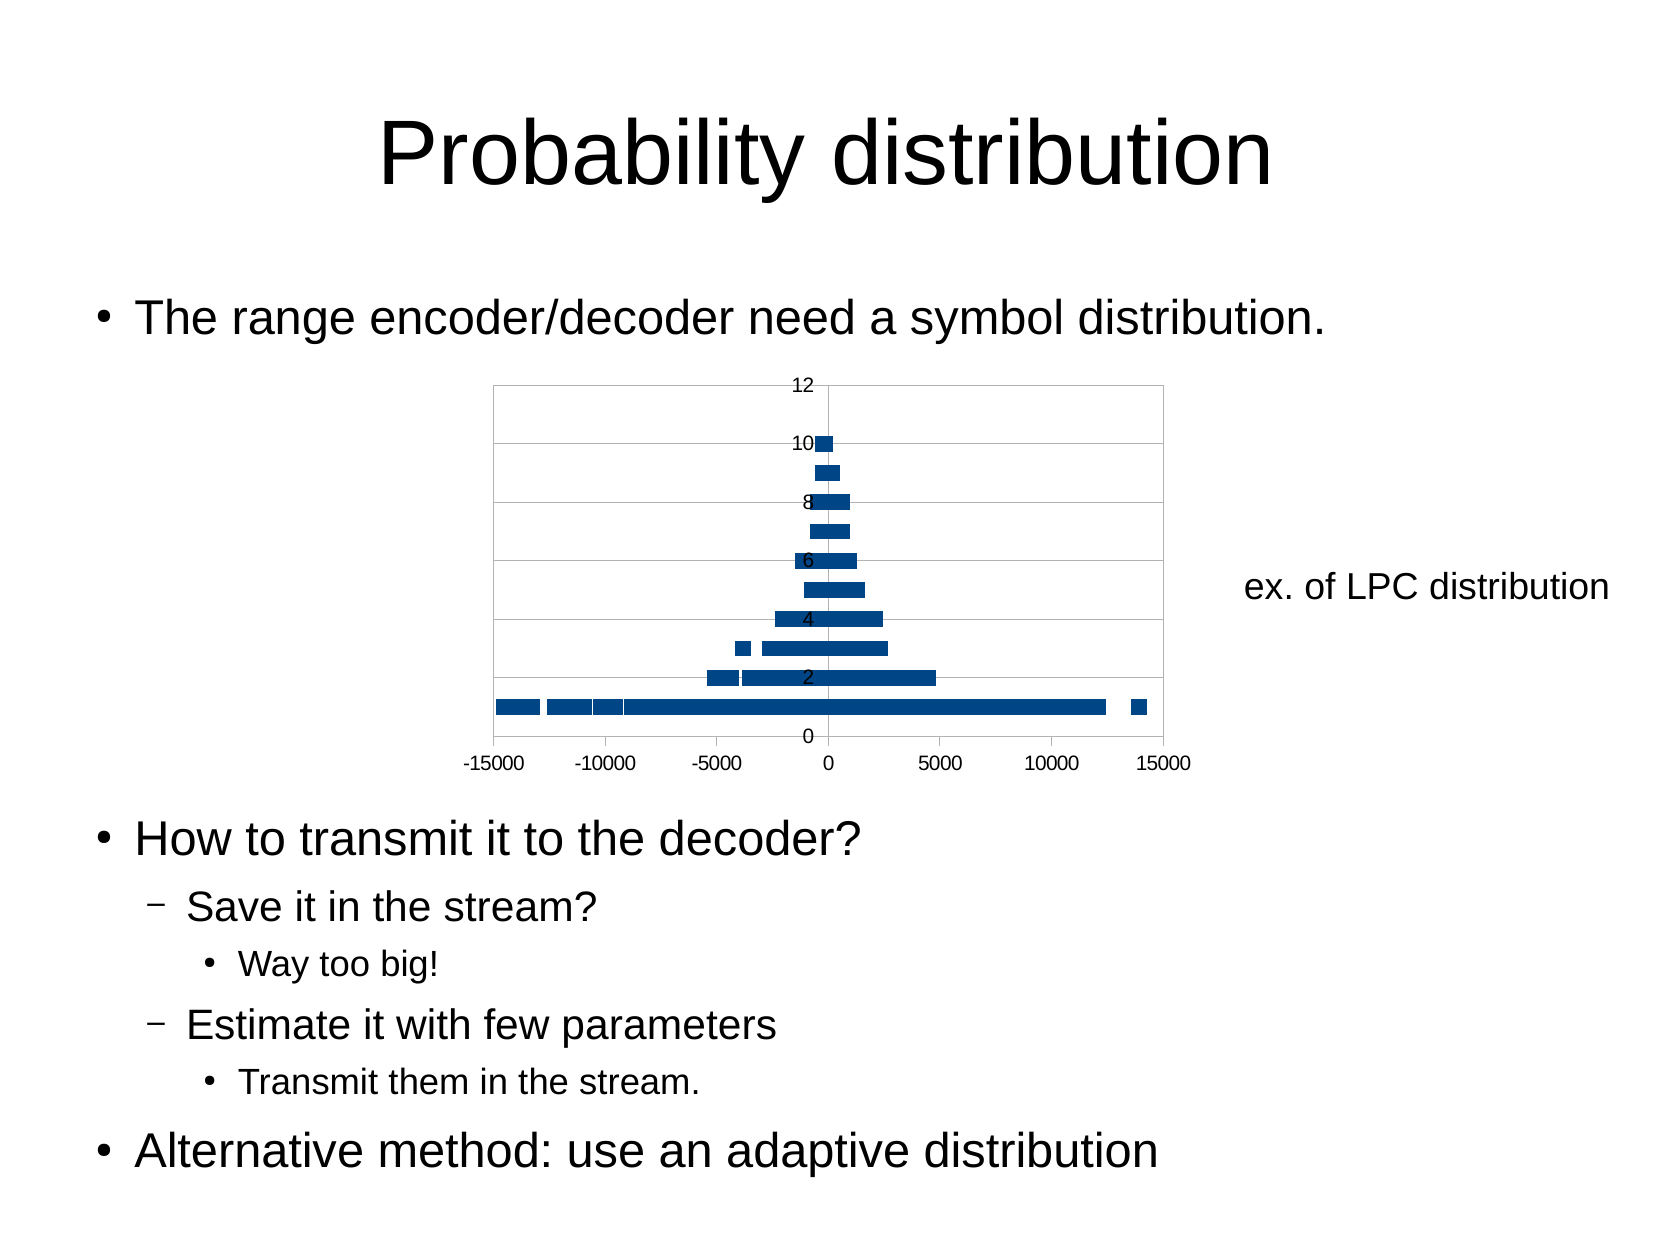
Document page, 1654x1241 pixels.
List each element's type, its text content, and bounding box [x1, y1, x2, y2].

title Probability distribution [82, 49, 1571, 257]
list The range encoder/decoder need a symbol distribution. How to transmit it to the decoder? Save it in the stream? Way too big! Estimate it with few parameters Transmit them in the stream. Alternative method: use an adaptive distribution [82, 290, 1571, 1180]
chart [447, 365, 1206, 783]
text_box ex. of LPC distribution [1229, 558, 1626, 615]
